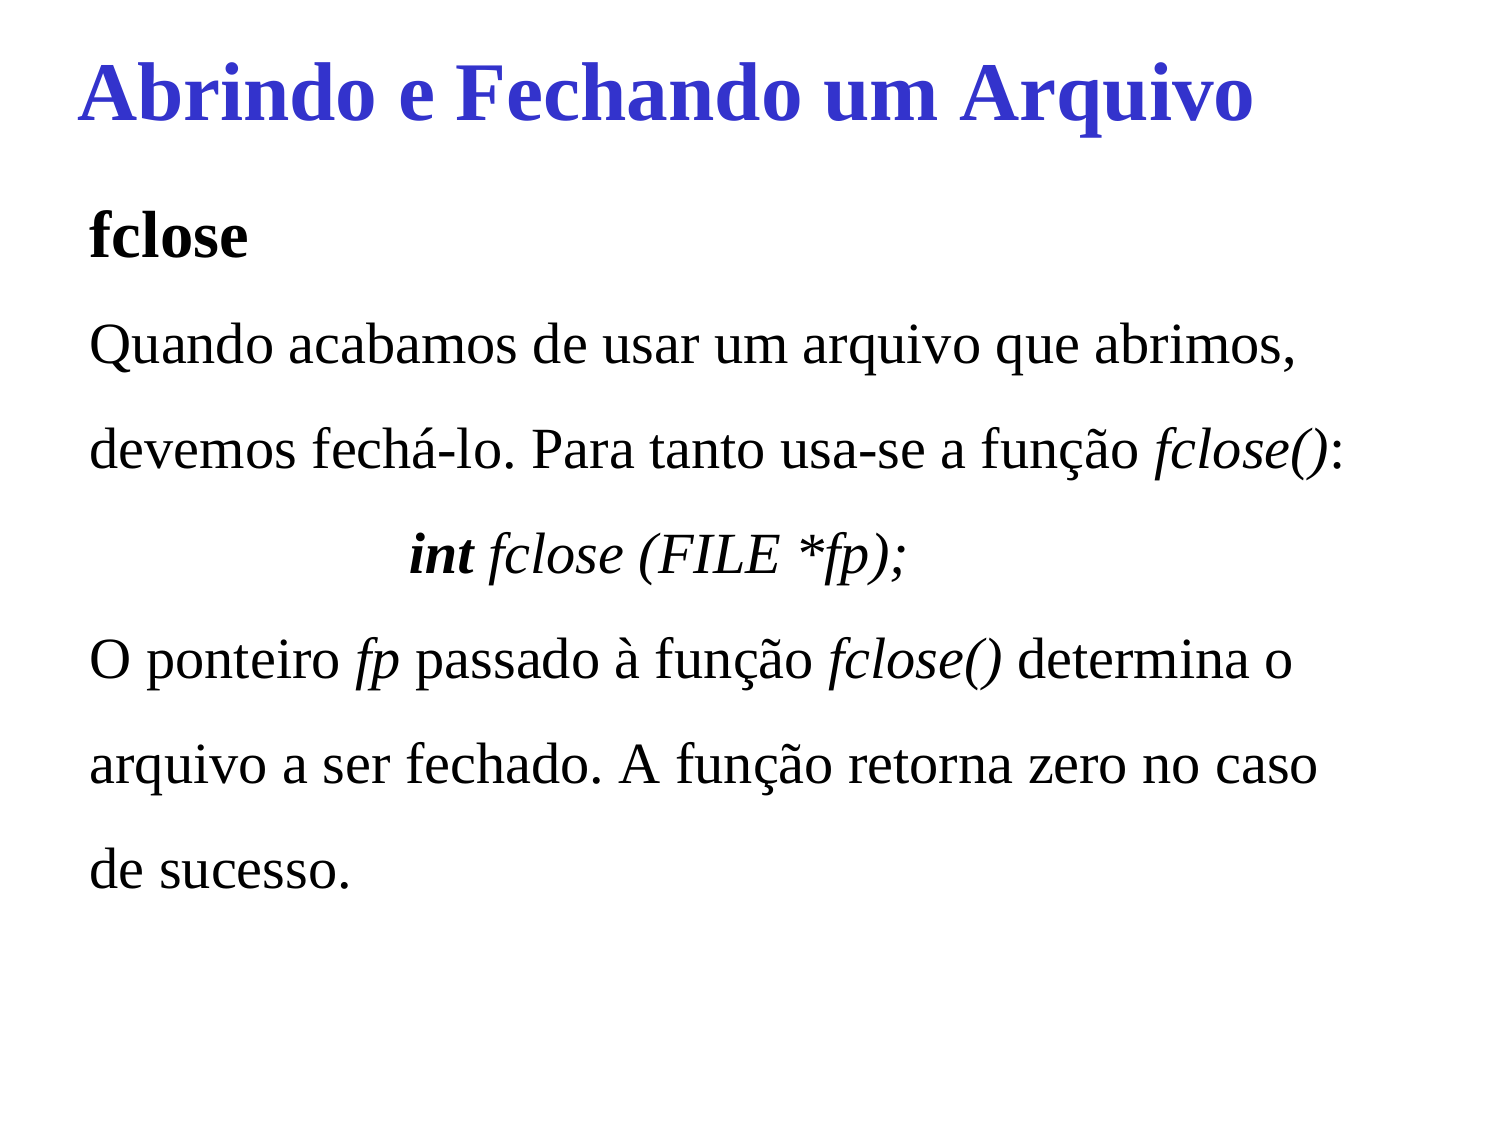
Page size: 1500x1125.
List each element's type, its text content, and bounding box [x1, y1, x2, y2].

text_box Abrindo e Fechando um Arquivo [62, 29, 1272, 146]
text_box fclose Quando acabamos de usar um arquivo que abrimos, devemos fechá-lo. Para tanto usa-se a função fclose(): int fclose (FILE *fp); O ponteiro fp passado à função fclose() determina o arquivo a ser fechado. A função retorna zero no caso de sucesso. [75, 142, 1376, 908]
